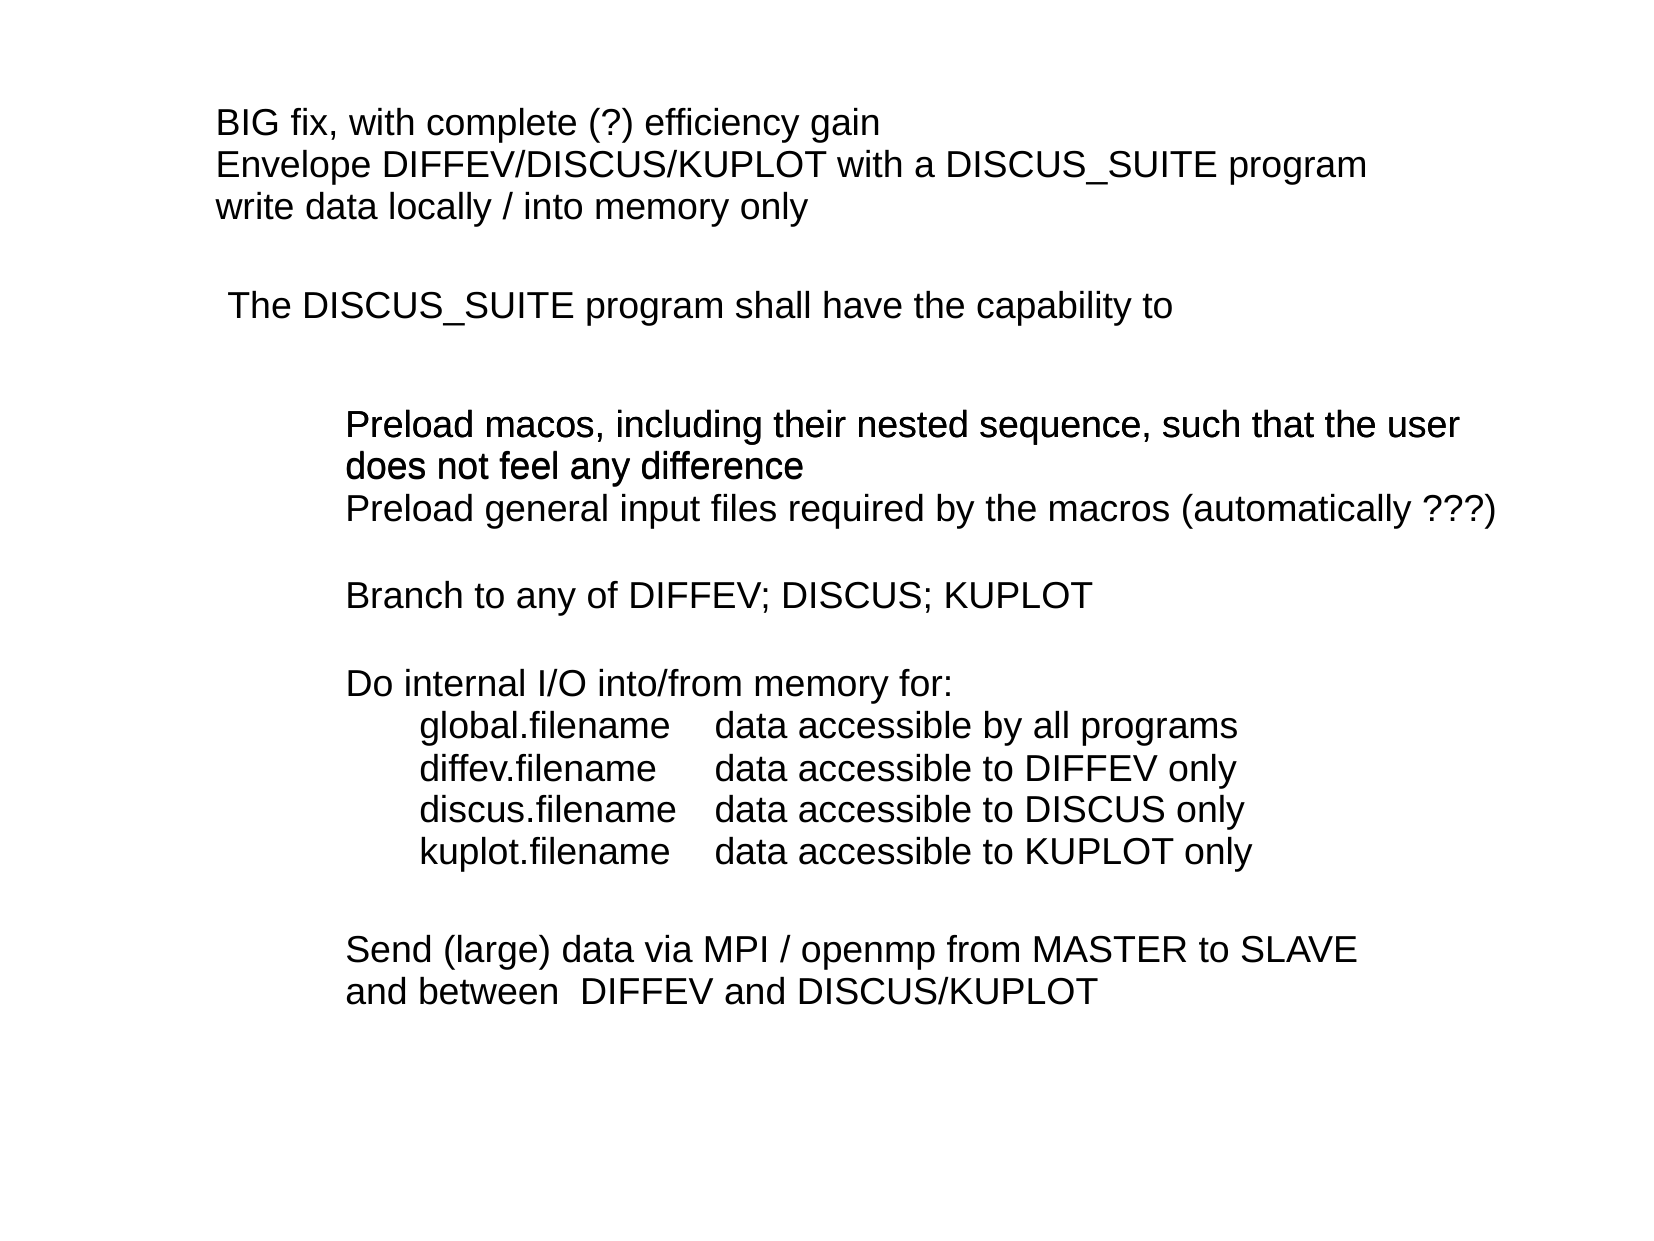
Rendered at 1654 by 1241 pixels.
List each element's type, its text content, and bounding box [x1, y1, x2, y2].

text_box The DISCUS_SUITE program shall have the capability to [212, 277, 1190, 335]
text_box Do internal I/O into/from memory for: global.filename data accessible by all programs diffev.filename data accessible to DIFFEV only discus.filename data accessible to DISCUS only kuplot.filename data accessible to KUPLOT only [330, 655, 1268, 881]
text_box BIG fix, with complete (?) efficiency gain Envelope DIFFEV/DISCUS/KUPLOT with a DISCUS_SUITE program write data locally / into memory only [200, 94, 1384, 236]
text_box Branch to any of DIFFEV; DISCUS; KUPLOT [330, 566, 1110, 624]
text_box Send (large) data via MPI / openmp from MASTER to SLAVE and between DIFFEV and DISCUS/KUPLOT [330, 921, 1374, 1021]
text_box Preload macos, including their nested sequence, such that the user does not feel any difference Preload general input files required by the macros (automatically ???) [330, 395, 1513, 537]
